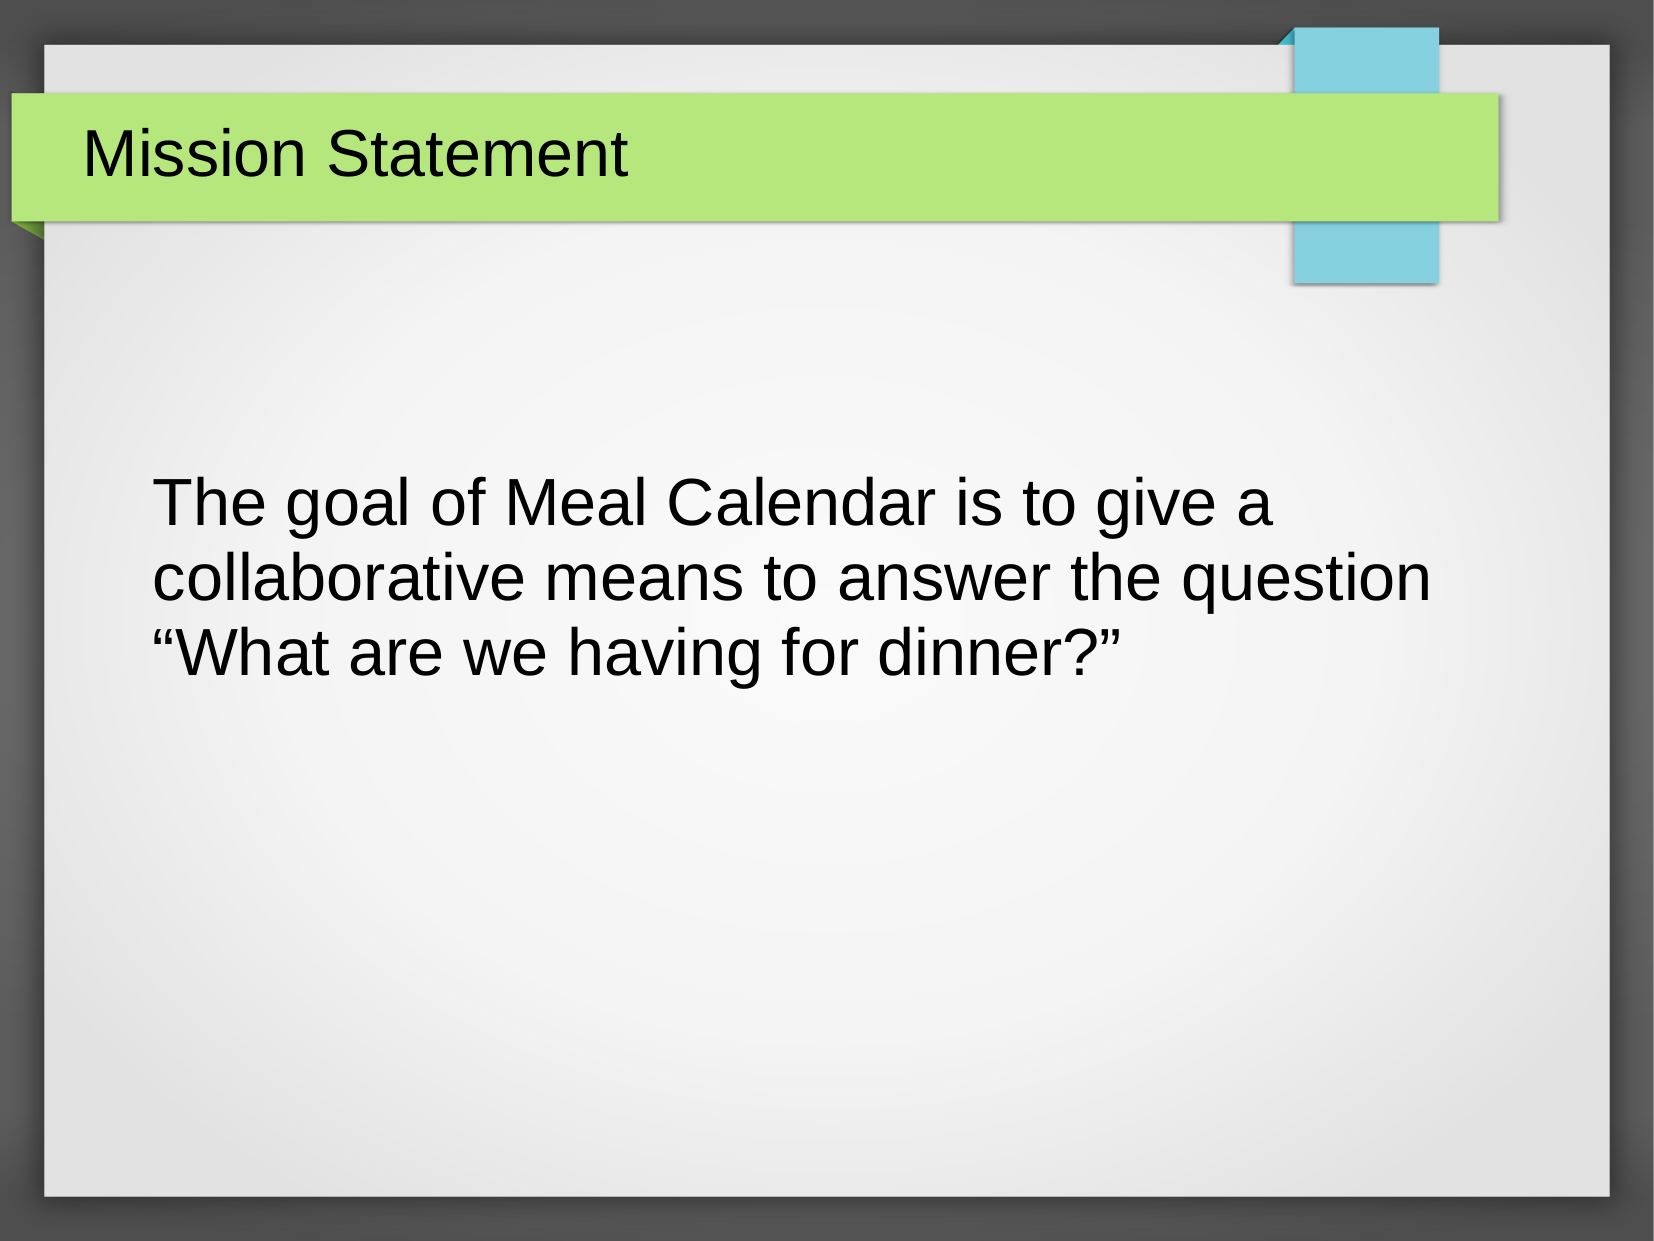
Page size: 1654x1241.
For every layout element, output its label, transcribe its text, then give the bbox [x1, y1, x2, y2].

title Mission Statement [82, 94, 1264, 213]
picture [0, 0, 1654, 1241]
subtitle The goal of Meal Calendar is to give a collaborative means to answer the question “What are we having for dinner?” [152, 465, 1501, 1070]
